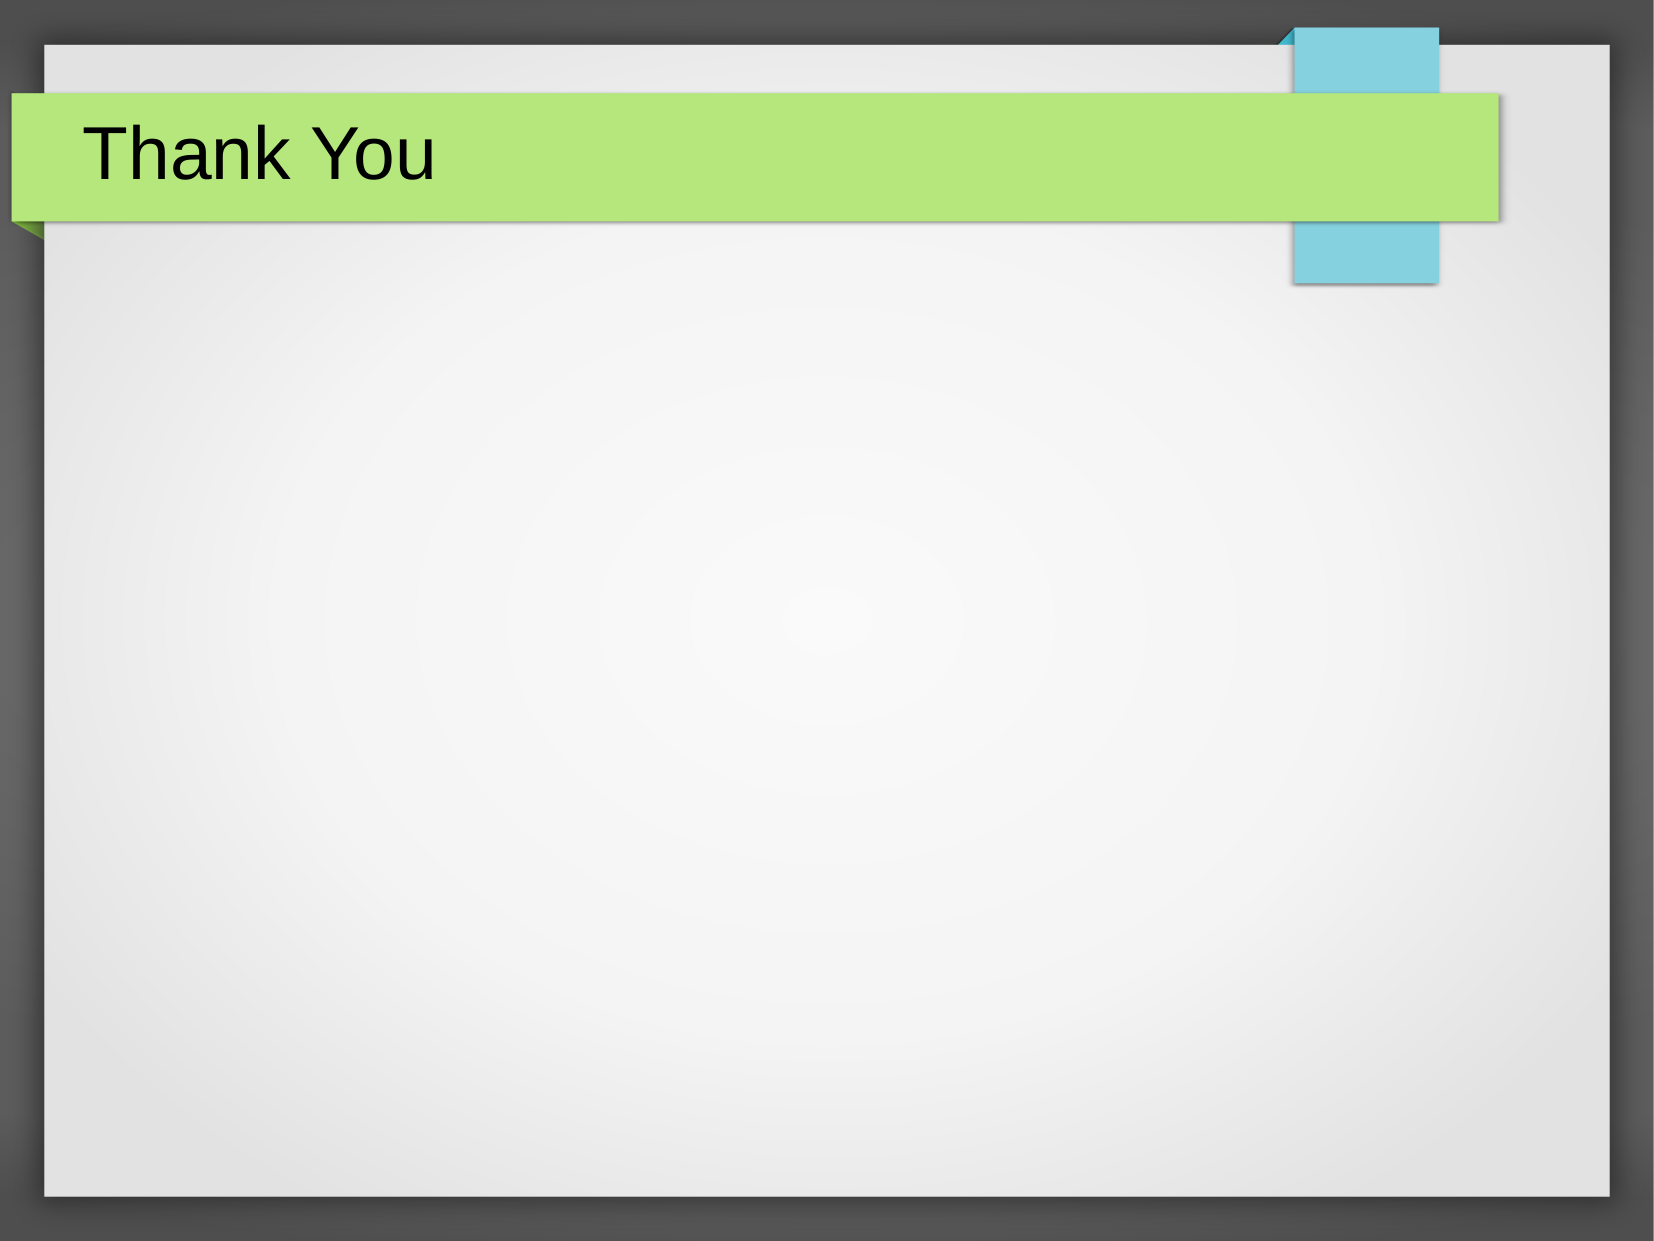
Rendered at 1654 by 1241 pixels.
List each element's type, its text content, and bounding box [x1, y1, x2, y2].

title Thank You [82, 94, 1264, 213]
picture [0, 0, 1654, 1241]
